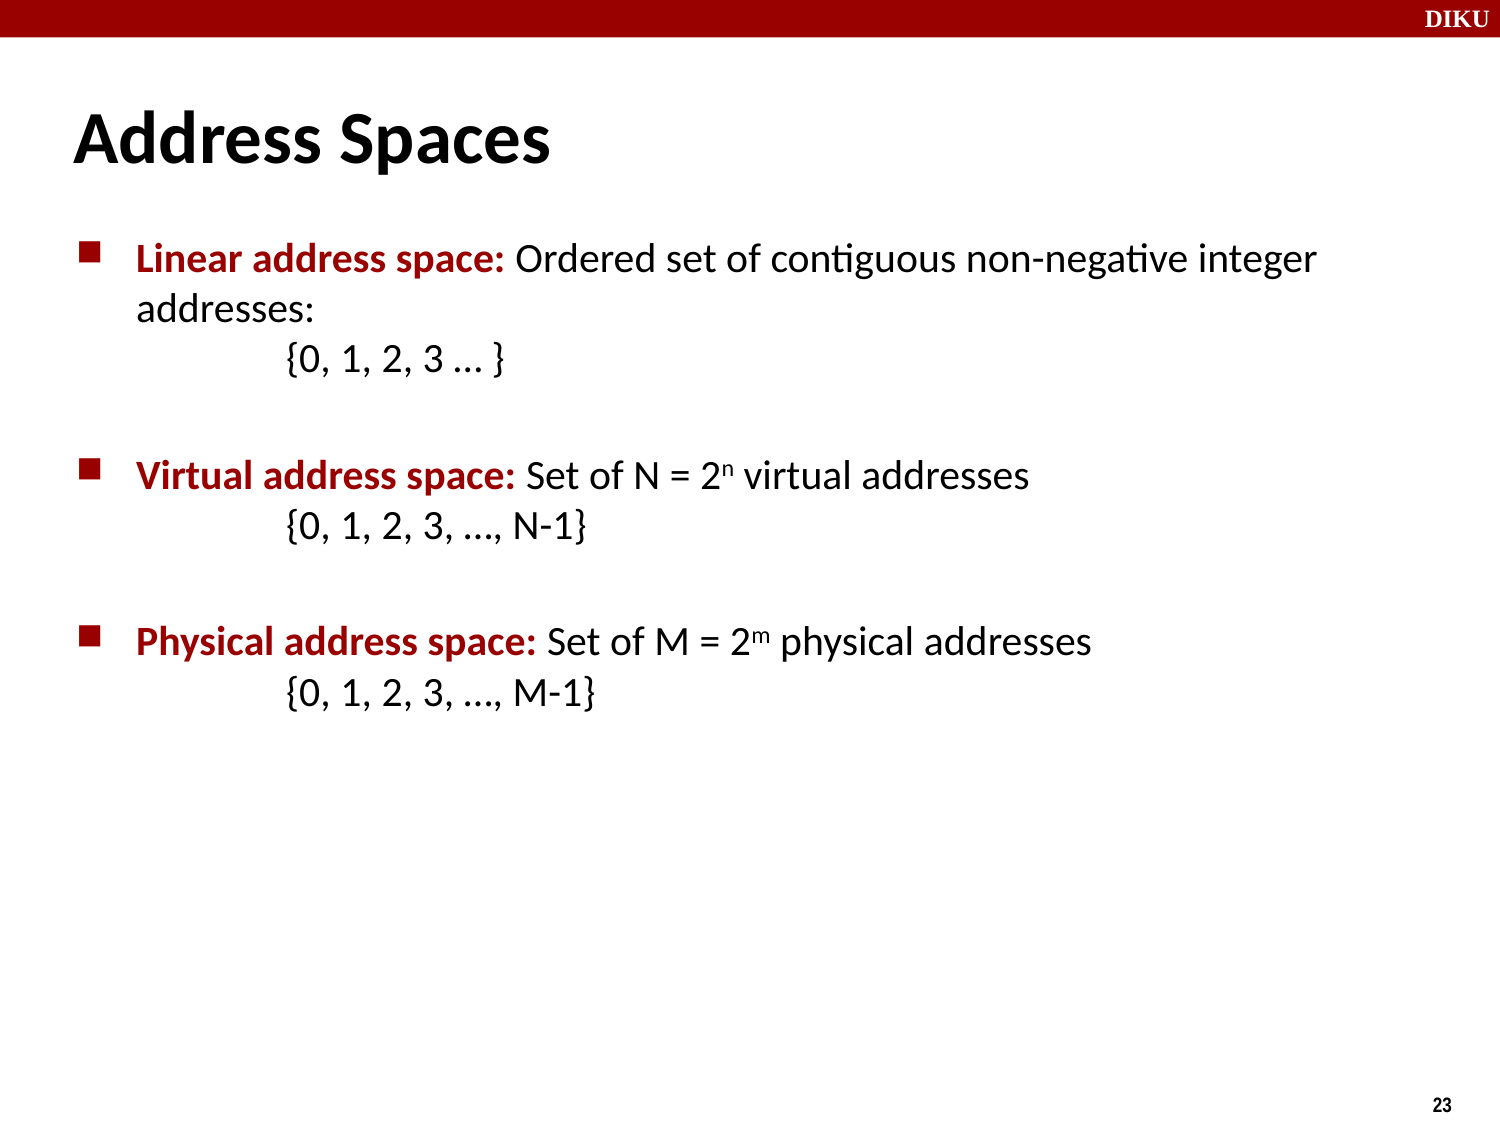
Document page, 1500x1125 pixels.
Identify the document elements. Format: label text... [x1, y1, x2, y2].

text_box Linear address space: Ordered set of contiguous non-negative integer addresses: {0, 1, 2, 3 … } Virtual address space: Set of N = 2n virtual addresses {0, 1, 2, 3, …, N-1} Physical address space: Set of M = 2m physical addresses {0, 1, 2, 3, …, M-1} [65, 223, 1425, 1039]
text_box Address Spaces [58, 71, 1304, 197]
